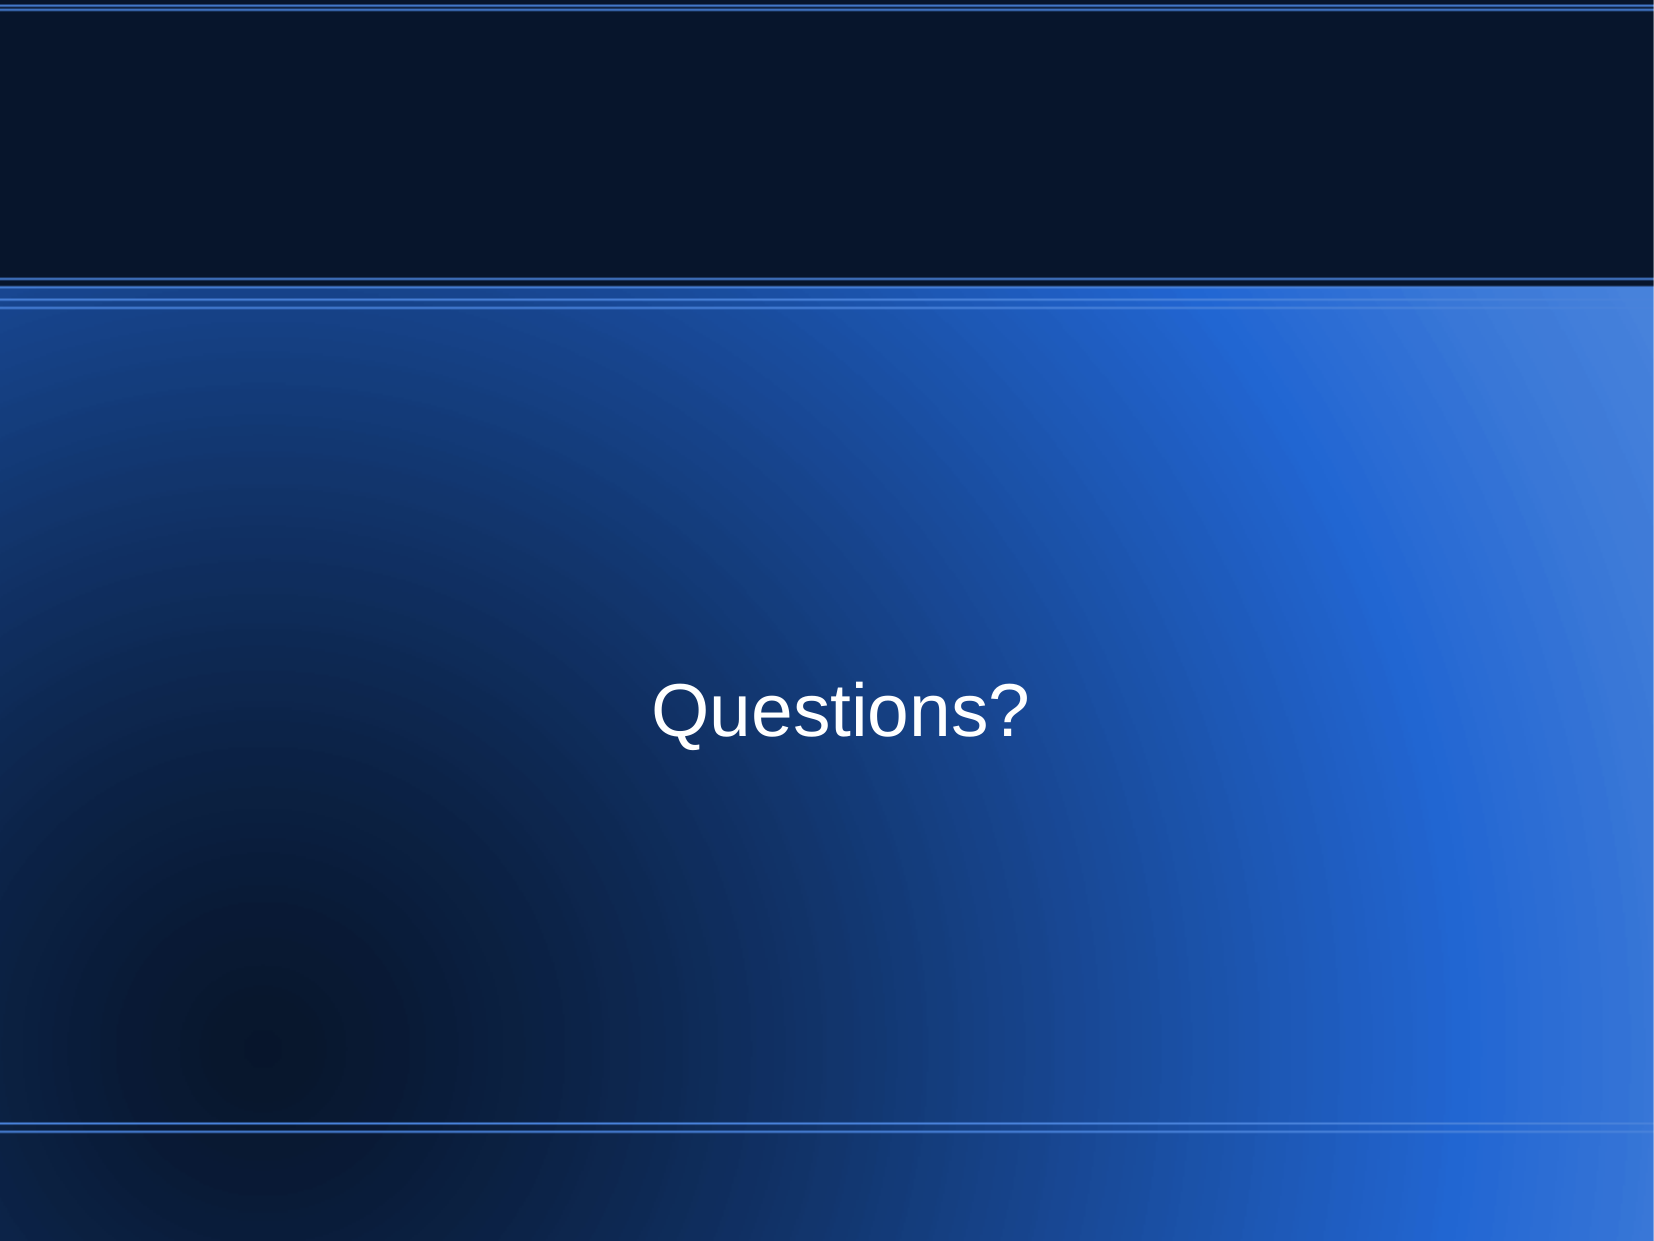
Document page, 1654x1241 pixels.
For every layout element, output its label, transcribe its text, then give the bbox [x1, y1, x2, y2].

picture [0, 0, 1654, 1241]
list Questions? [82, 355, 1571, 1058]
